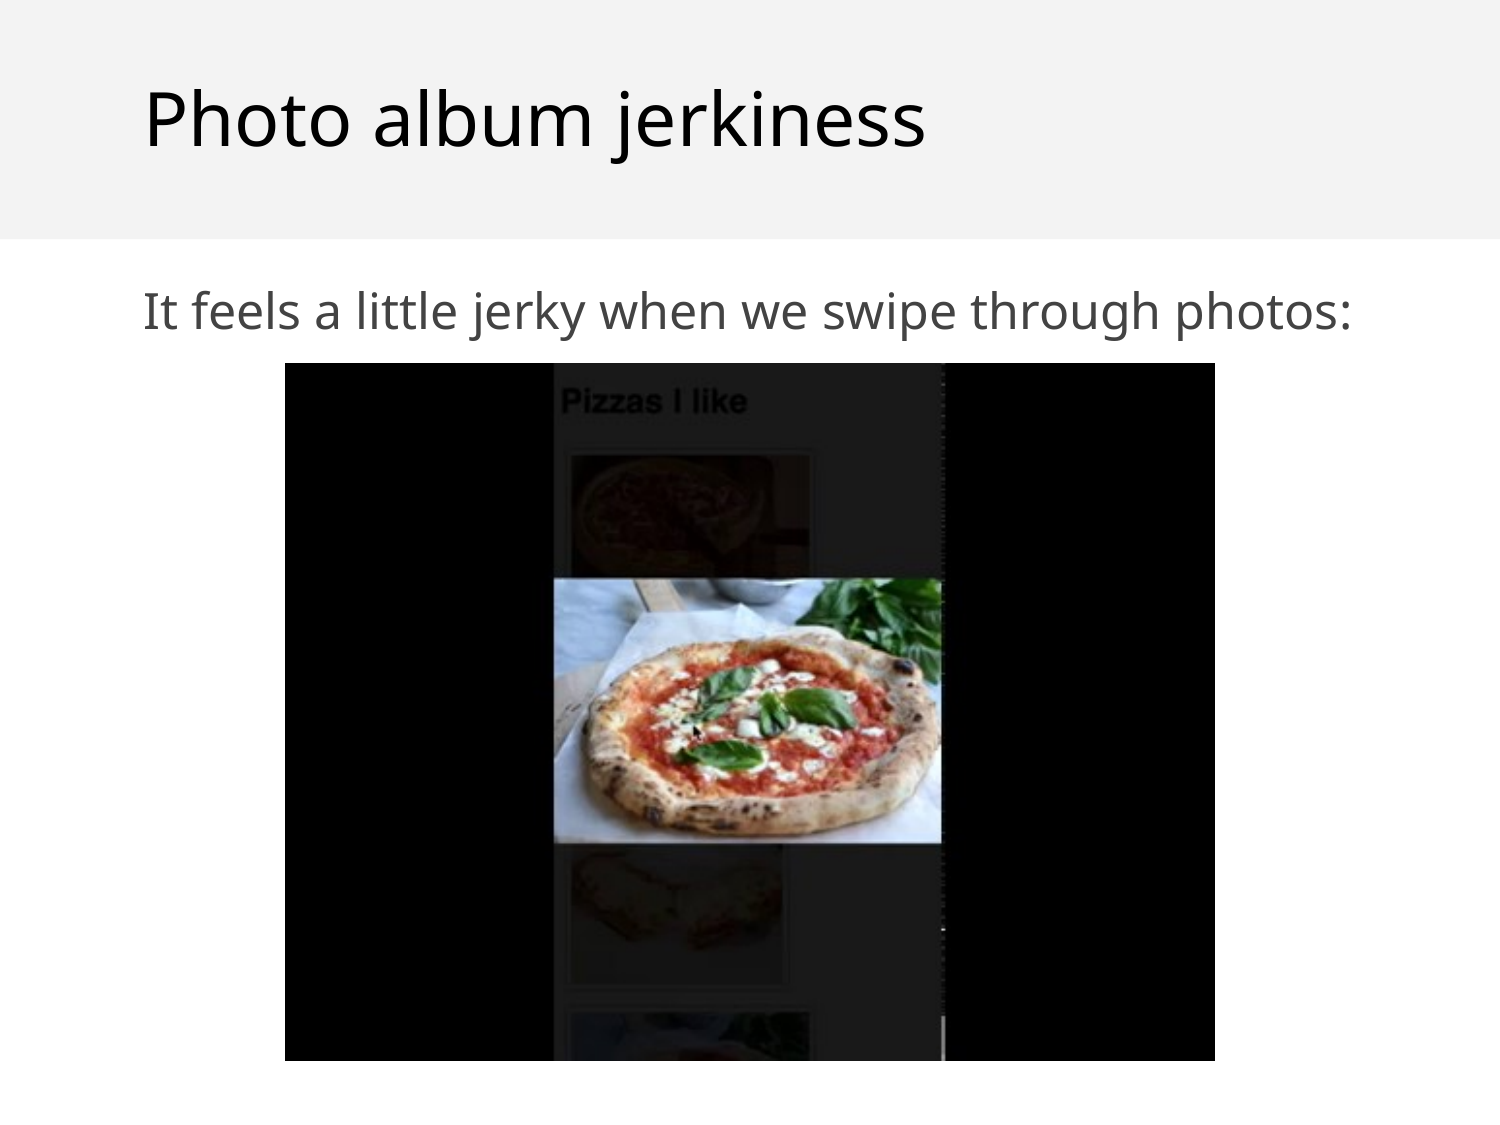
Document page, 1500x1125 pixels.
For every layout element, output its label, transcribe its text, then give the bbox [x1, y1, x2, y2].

list It feels a little jerky when we swipe through photos: [128, 255, 1372, 396]
title Photo album jerkiness [128, 56, 1372, 183]
picture [285, 363, 1215, 1061]
